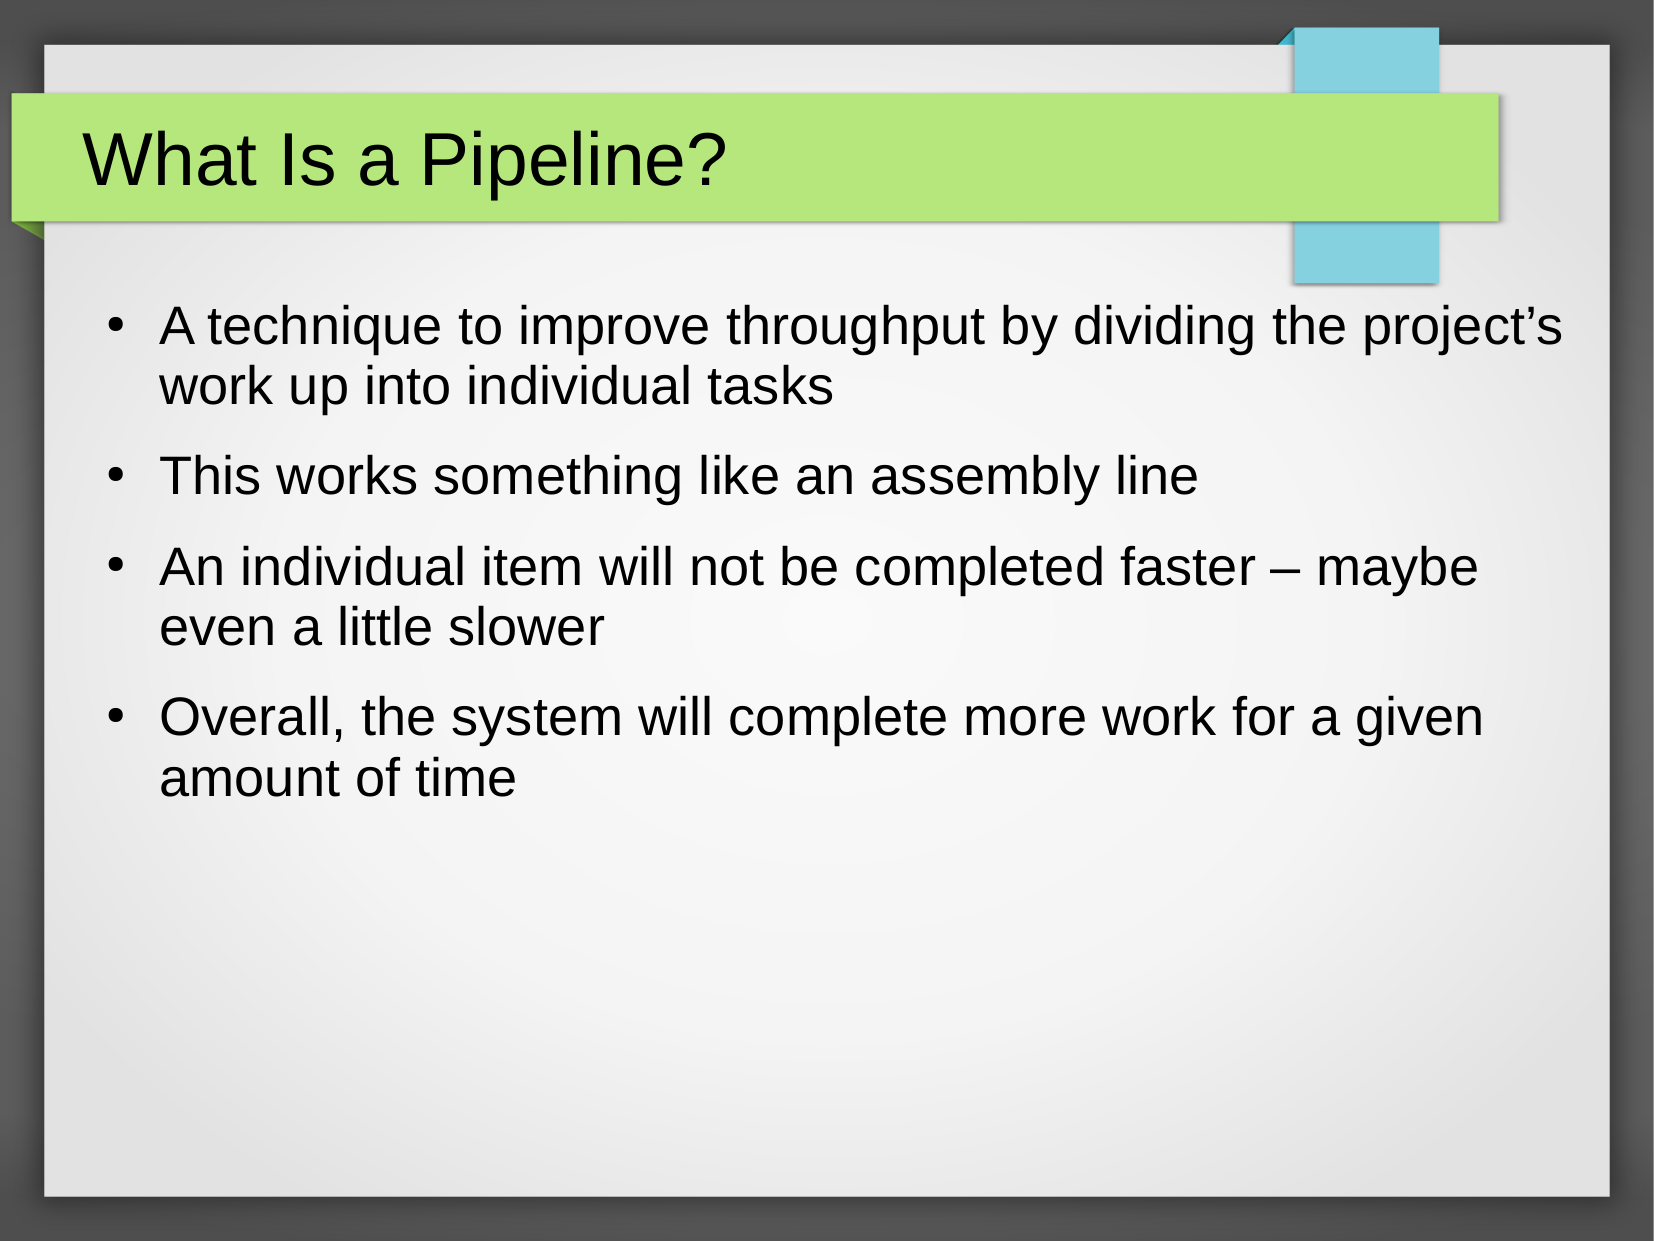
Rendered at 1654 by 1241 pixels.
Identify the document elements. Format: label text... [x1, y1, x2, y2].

picture [0, 0, 1654, 1241]
title What Is a Pipeline? [82, 100, 1264, 219]
list A technique to improve throughput by dividing the project’s work up into individual tasks This works something like an assembly line An individual item will not be completed faster – maybe even a little slower Overall, the system will complete more work for a given amount of time [88, 295, 1577, 1015]
